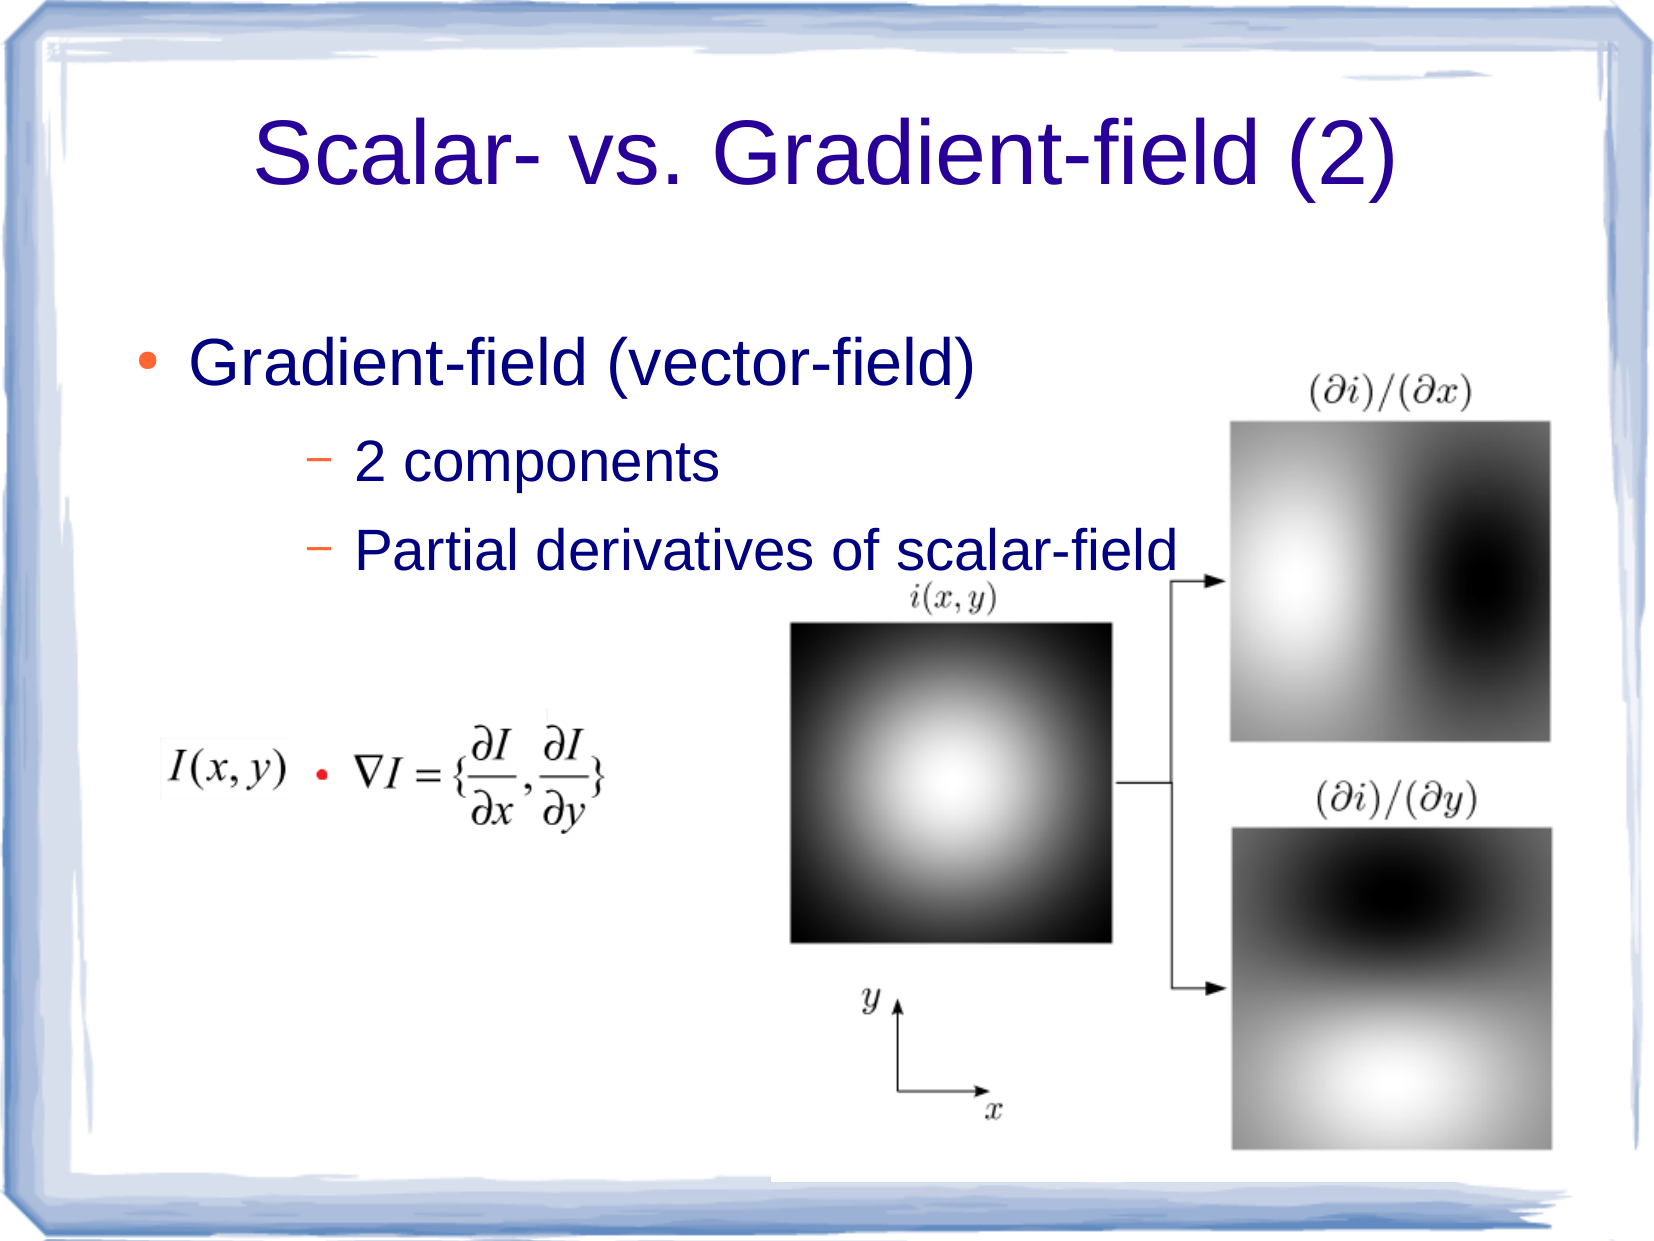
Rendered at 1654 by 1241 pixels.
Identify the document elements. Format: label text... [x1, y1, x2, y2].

list Gradient-field (vector-field) 2 components Partial derivatives of scalar-field [118, 324, 1571, 1004]
title Scalar- vs. Gradient-field (2) [82, 49, 1571, 257]
picture [0, 0, 1654, 1241]
